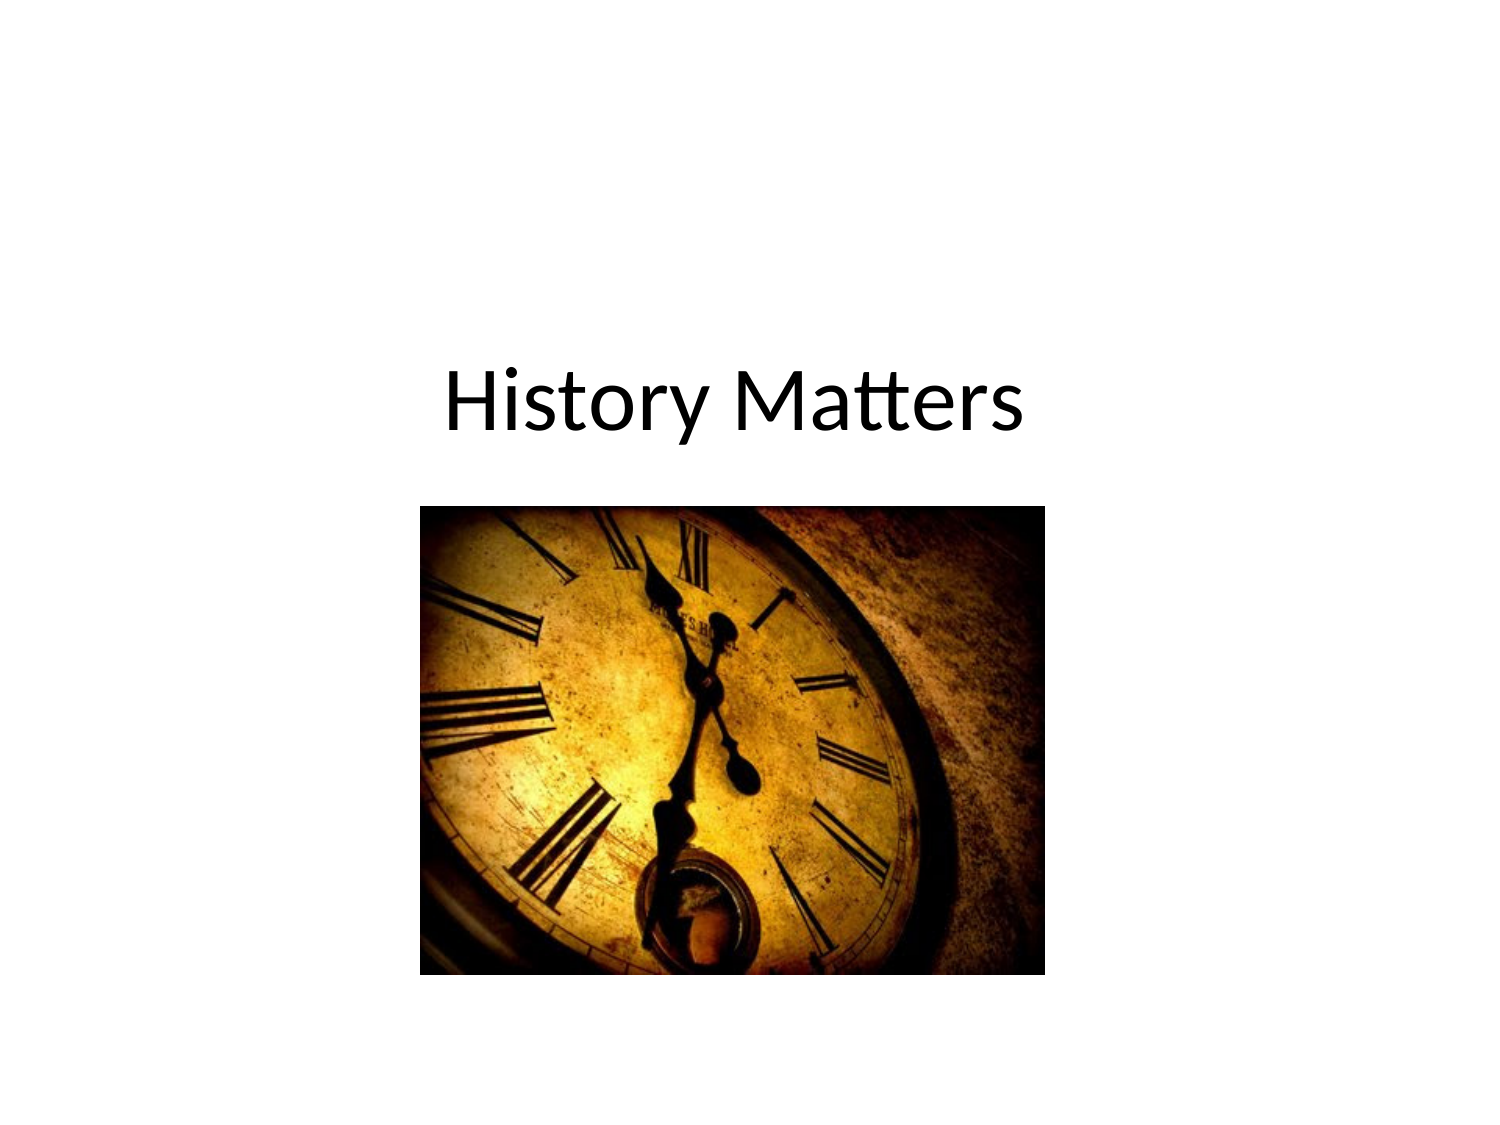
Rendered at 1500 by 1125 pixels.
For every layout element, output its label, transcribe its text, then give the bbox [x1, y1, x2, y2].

picture [420, 506, 1045, 976]
title History Matters [60, 299, 1411, 488]
